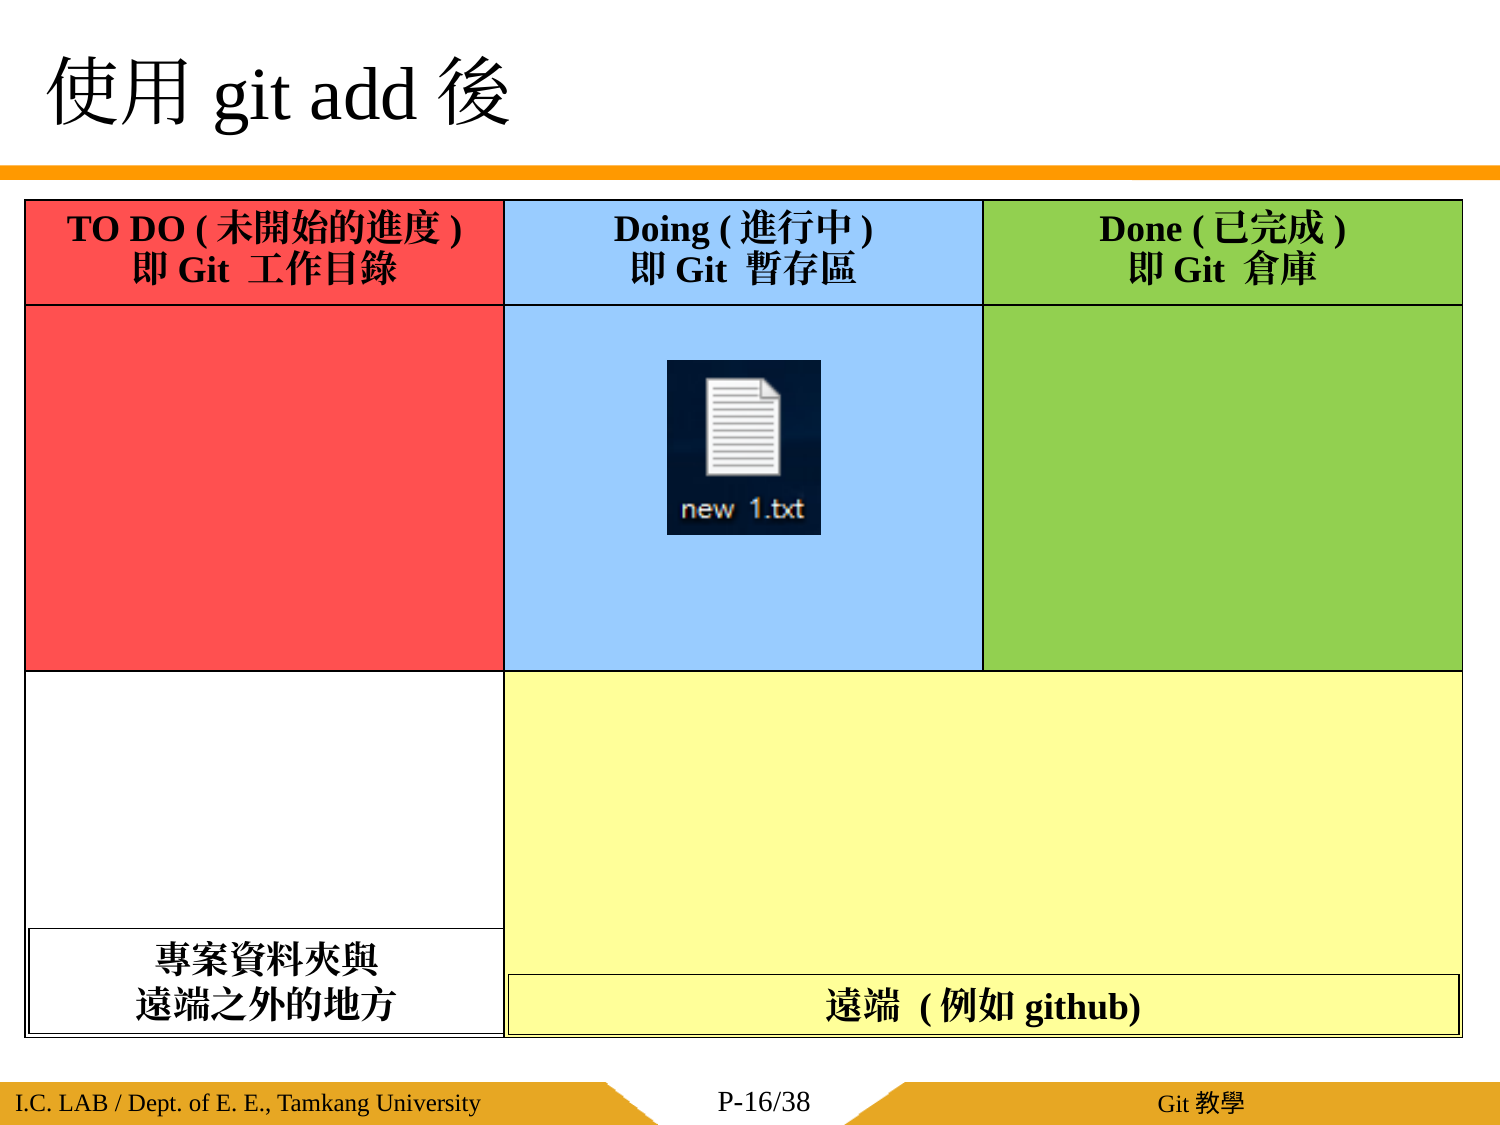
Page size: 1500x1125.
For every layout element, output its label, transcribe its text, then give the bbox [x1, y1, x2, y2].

table_header Done (已完成) 即Git 倉庫 [984, 201, 1462, 304]
table_cell [26, 306, 503, 670]
picture [667, 360, 821, 535]
table_cell [984, 306, 1462, 670]
text_box 遠端 (例如github) [508, 974, 1459, 1035]
table_header Doing (進行中) 即Git 暫存區 [505, 201, 982, 304]
text_box 專案資料夾與 遠端之外的地方 [29, 928, 505, 1034]
table_cell [26, 672, 503, 1037]
table_cell [505, 672, 1462, 1037]
picture [842, 1082, 1500, 1125]
table_cell [505, 306, 982, 670]
title 使用git add後 [29, 19, 1459, 161]
picture [0, 1082, 658, 1125]
table_header TO DO (未開始的進度) 即Git 工作目錄 [26, 201, 503, 304]
